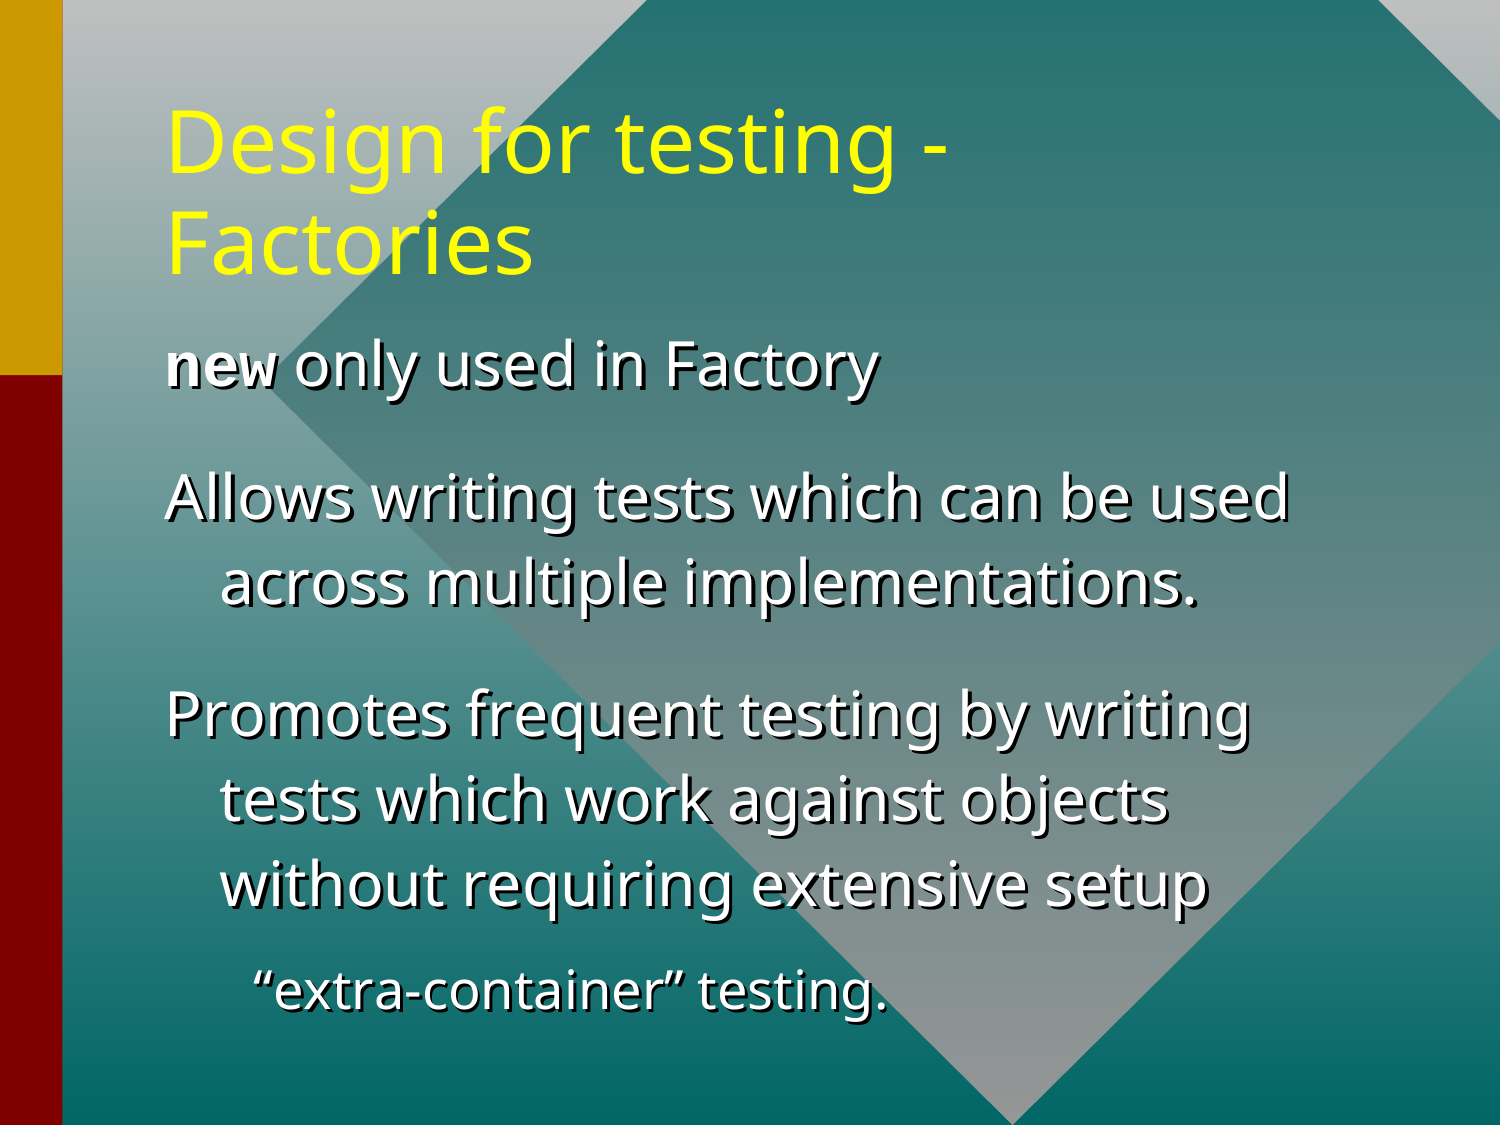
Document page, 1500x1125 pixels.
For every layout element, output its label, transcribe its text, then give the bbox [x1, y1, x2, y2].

list new only used in Factory Allows writing tests which can be used across multiple implementations. Promotes frequent testing by writing tests which work against objects without requiring extensive setup “extra-container” testing. [149, 312, 1388, 976]
title Design for testing - Factories [150, 99, 1351, 288]
